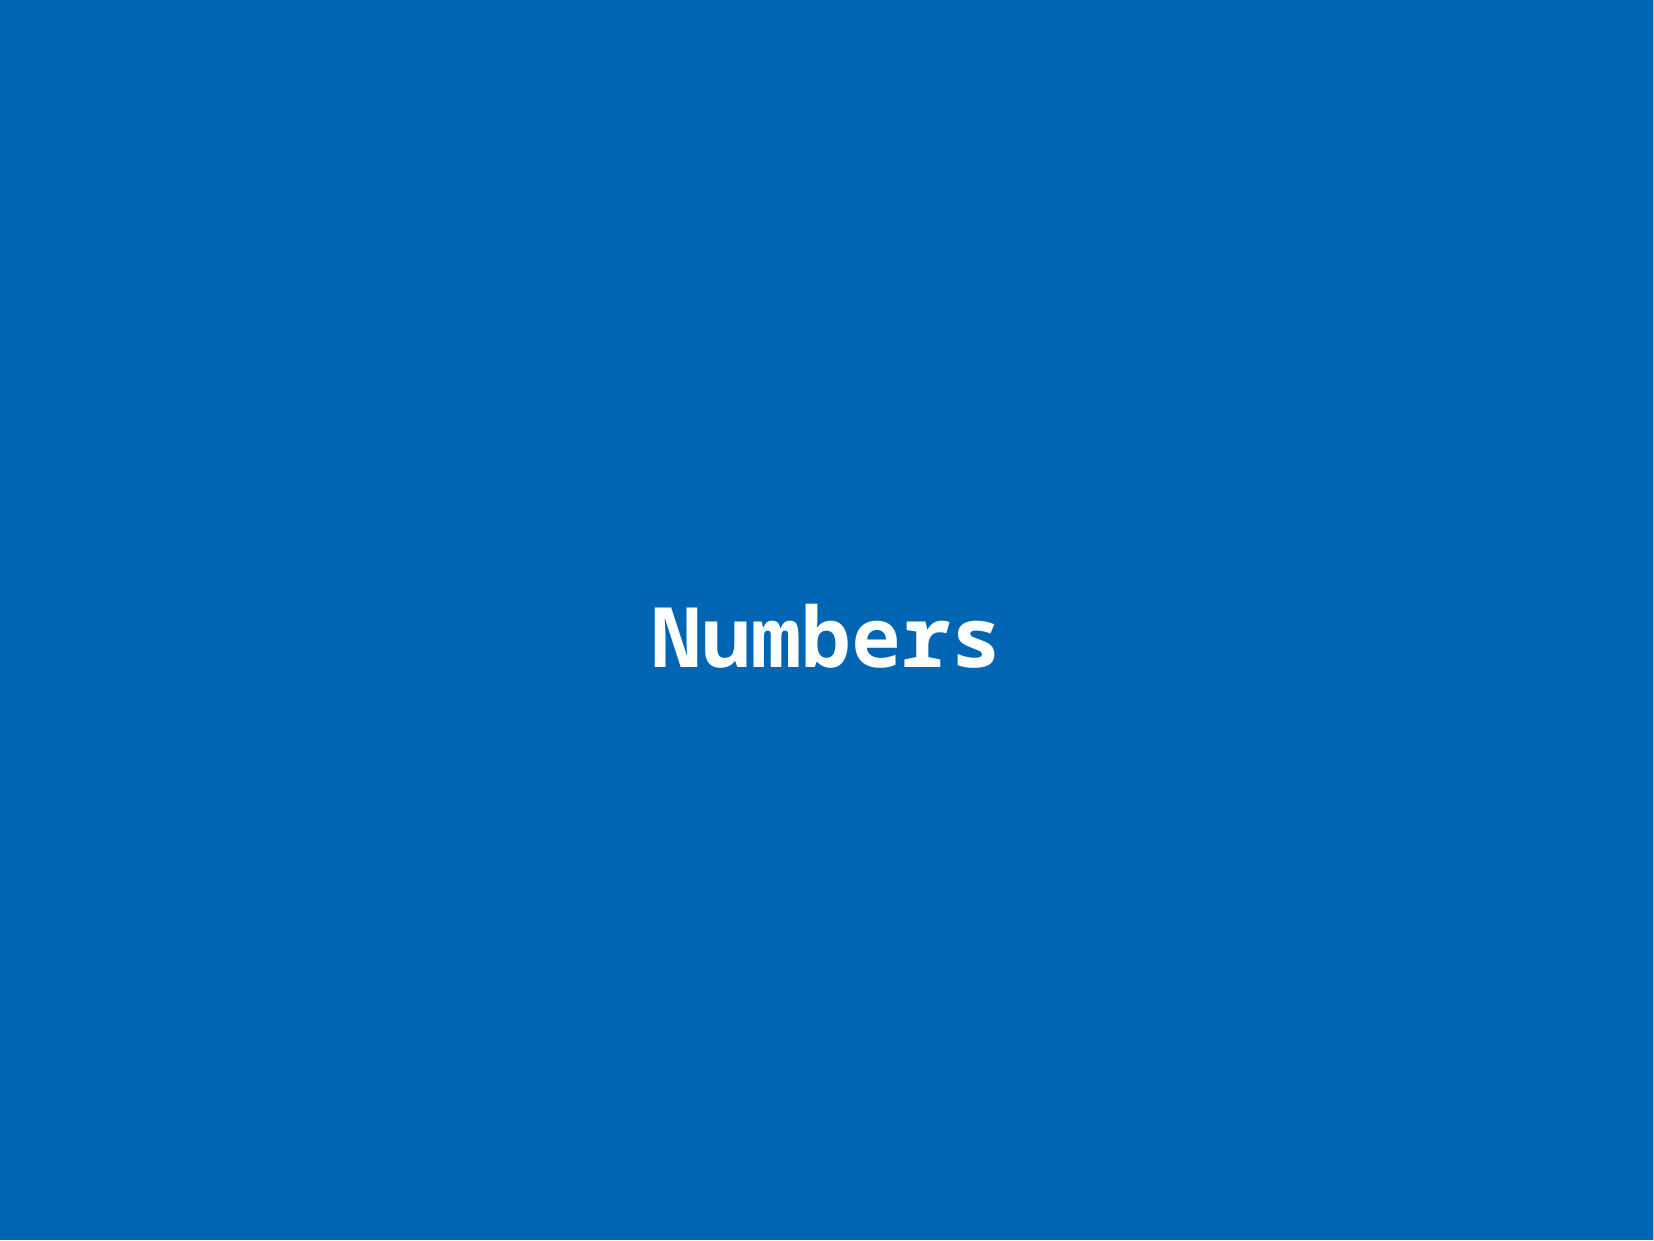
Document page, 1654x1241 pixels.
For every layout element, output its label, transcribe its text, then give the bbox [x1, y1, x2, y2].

text_box Numbers [261, 571, 1393, 670]
